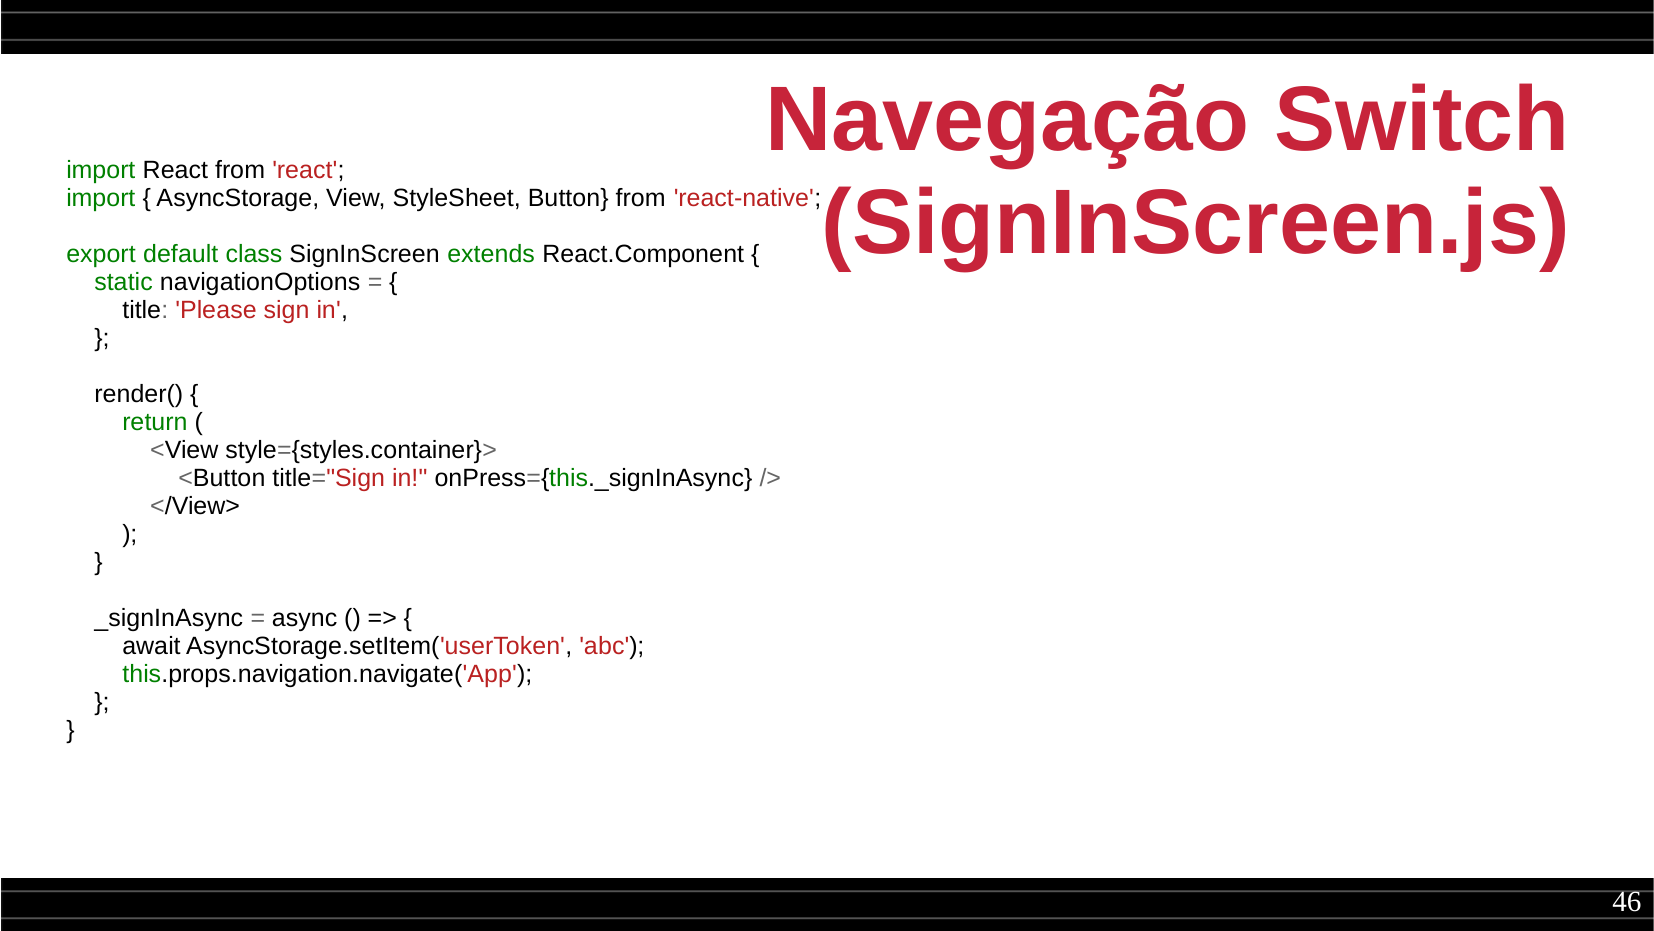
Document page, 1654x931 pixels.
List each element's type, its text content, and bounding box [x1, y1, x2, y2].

picture [1, 0, 1654, 54]
text_box import React from 'react'; import { AsyncStorage, View, StyleSheet, Button} from 'react-native'; export default class SignInScreen extends React.Component { static navigationOptions = { title: 'Please sign in', }; render() { return ( <View style={styles.container}> <Button title="Sign in!" onPress={this._signInAsync} /> </View> ); } _signInAsync = async () => { await AsyncStorage.setItem('userToken', 'abc'); this.props.navigation.navigate('App'); }; } [51, 148, 1270, 752]
picture [1, 878, 1654, 931]
title Navegação Switch (SignInScreen.js) [82, 67, 1571, 273]
